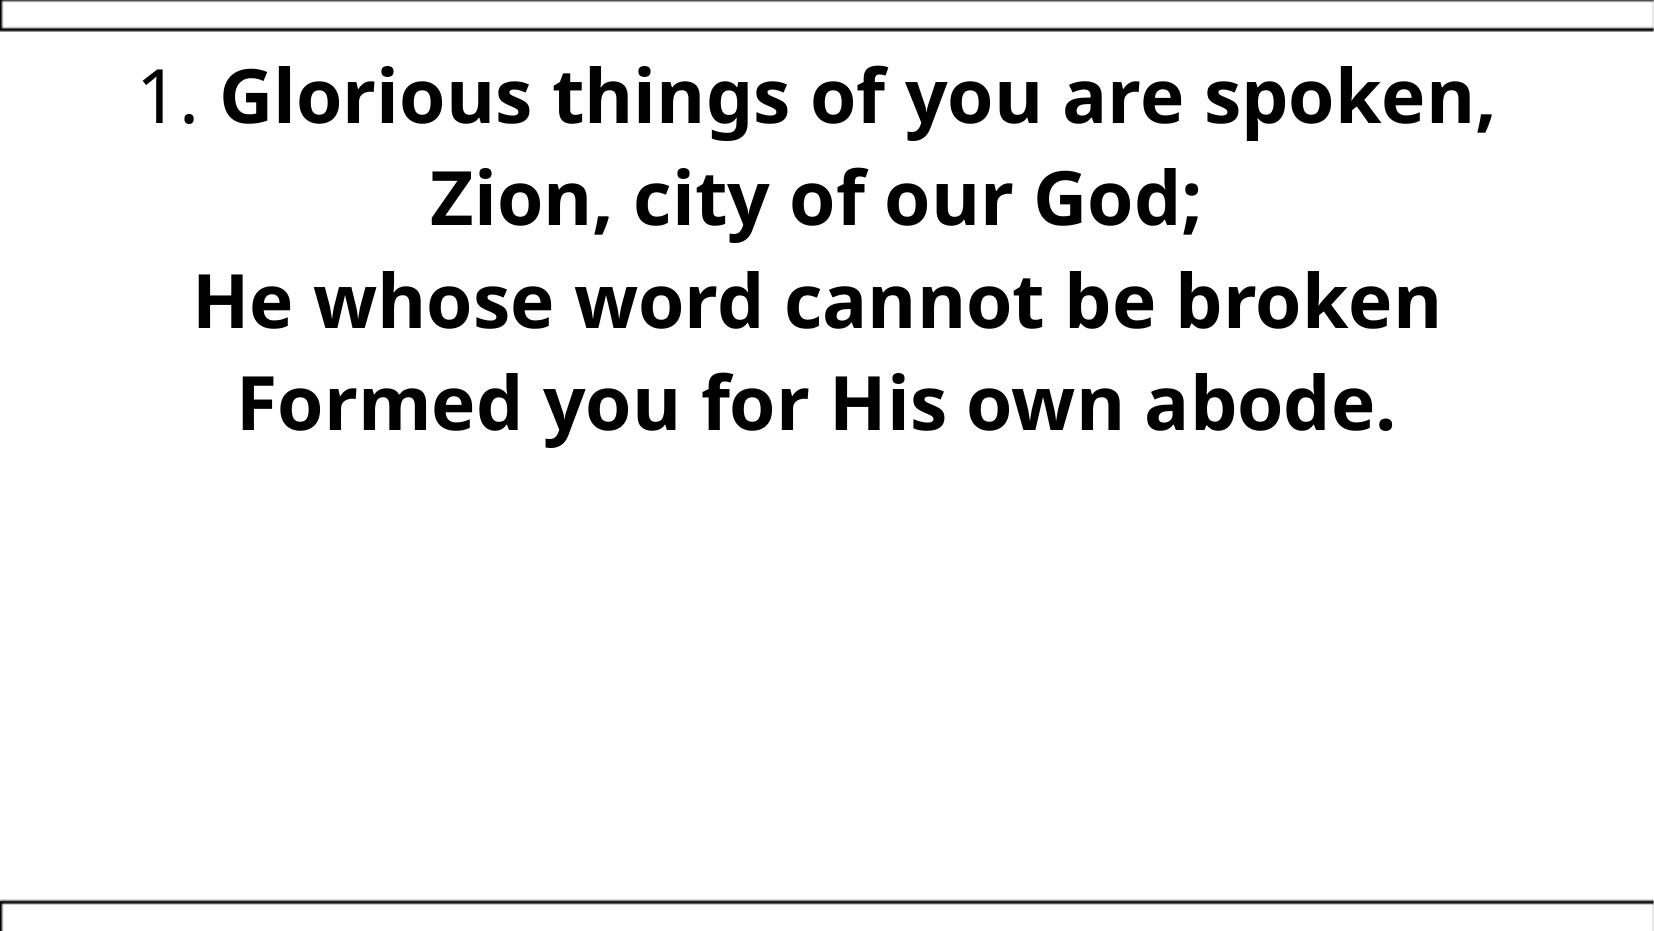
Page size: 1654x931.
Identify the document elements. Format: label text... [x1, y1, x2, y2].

picture [0, 0, 1654, 931]
text_box 1. Glorious things of you are spoken, Zion, city of our God; He whose word cannot be broken Formed you for His own abode. [75, 35, 1561, 451]
